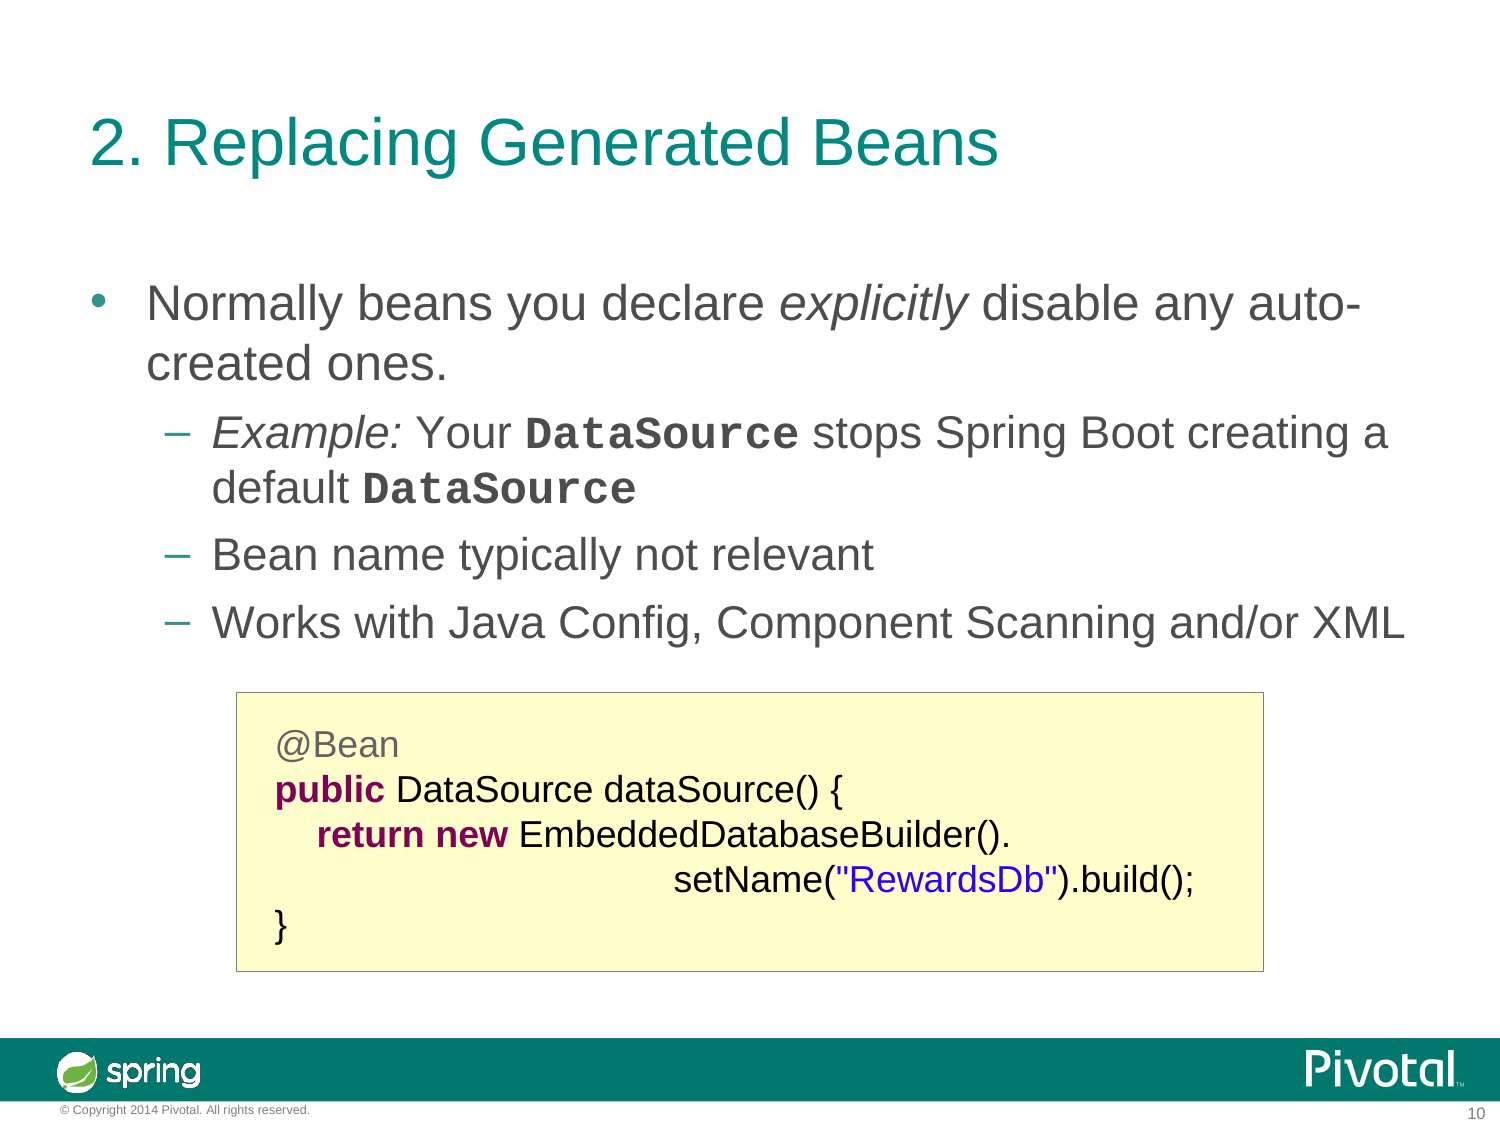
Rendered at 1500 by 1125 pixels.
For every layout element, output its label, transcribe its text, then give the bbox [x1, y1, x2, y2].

title 2. Replacing Generated Beans [75, 45, 1426, 233]
text_box @Bean public DataSource dataSource() { return new EmbeddedDatabaseBuilder(). setName("RewardsDb").build(); } [236, 692, 1264, 972]
picture [1306, 1050, 1464, 1087]
picture [32, 1041, 210, 1103]
list Normally beans you declare explicitly disable any auto- created ones. Example: Your DataSource stops Spring Boot creating a default DataSource Bean name typically not relevant Works with Java Config, Component Scanning and/or XML [75, 262, 1426, 1005]
